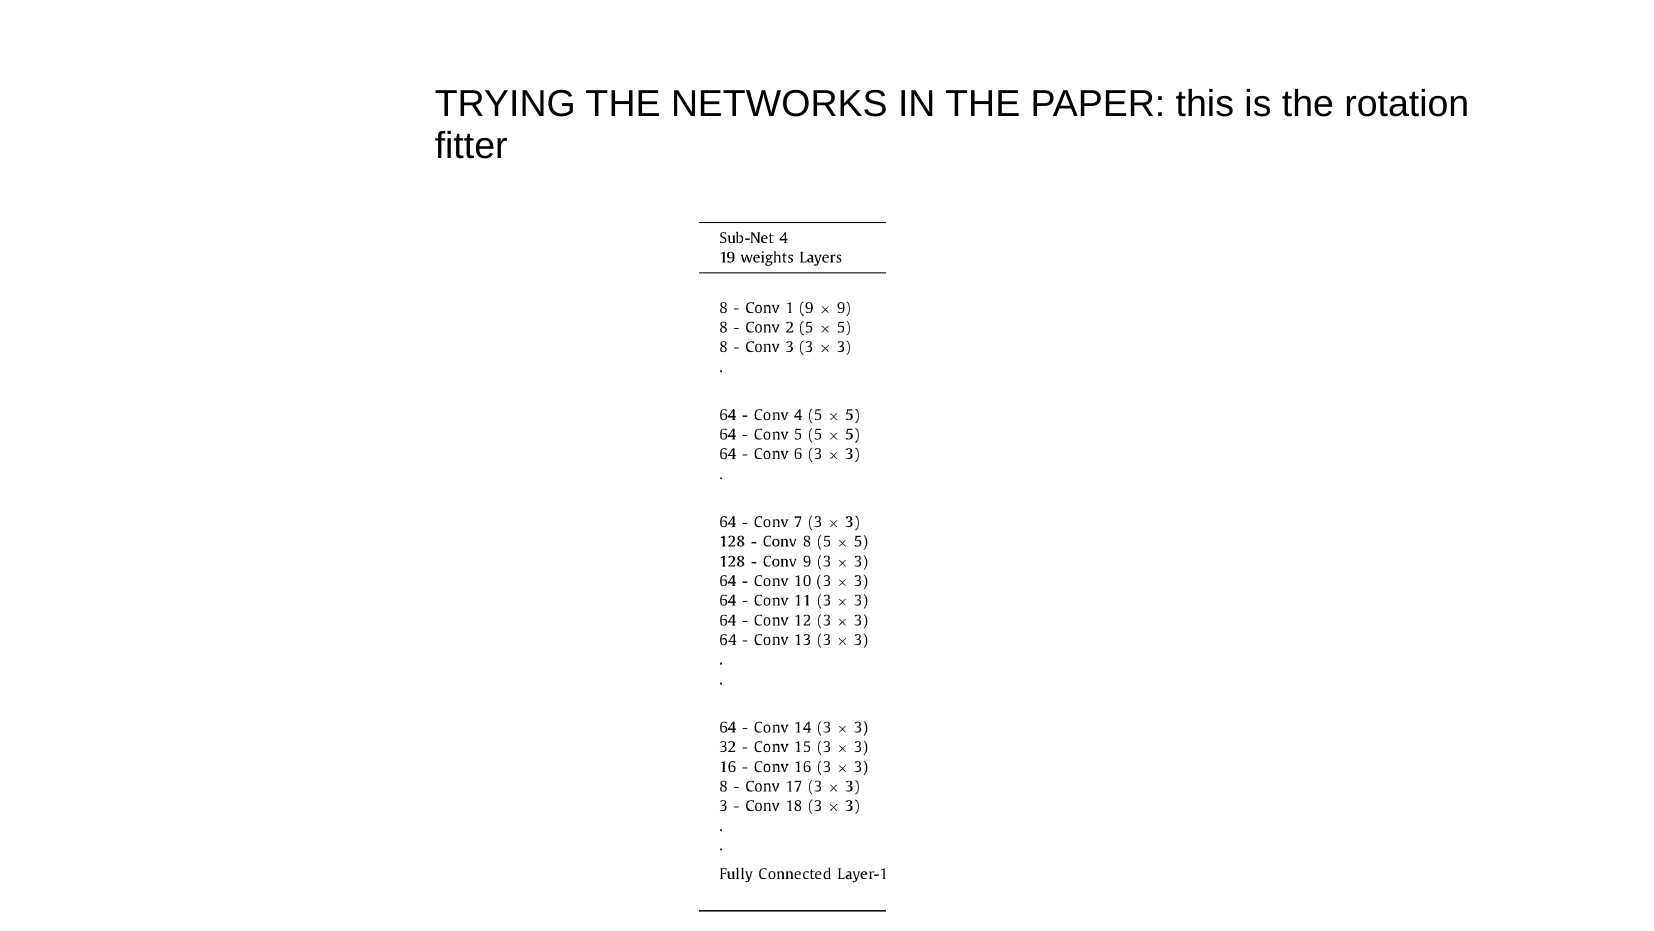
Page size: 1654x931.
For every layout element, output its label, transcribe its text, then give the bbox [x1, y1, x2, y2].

picture [699, 194, 886, 931]
text_box TRYING THE NETWORKS IN THE PAPER: this is the rotation fitter [420, 75, 1546, 174]
